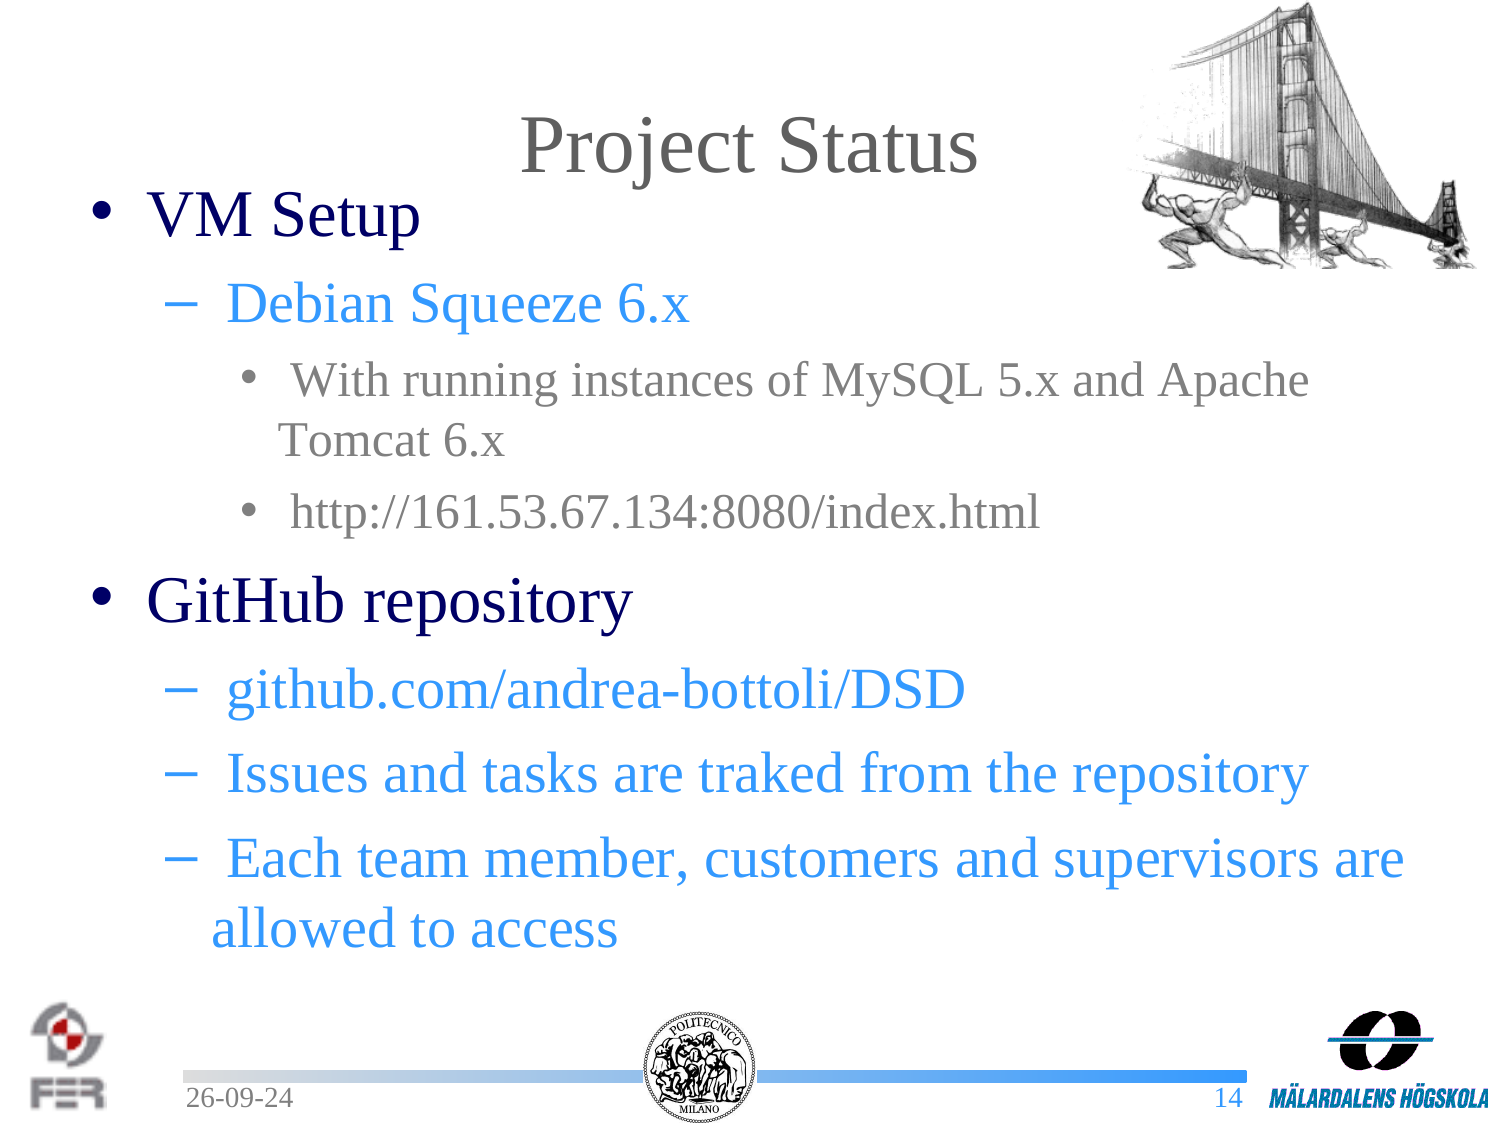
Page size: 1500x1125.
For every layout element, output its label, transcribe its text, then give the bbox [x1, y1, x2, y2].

picture [1454, 1091, 1459, 1108]
picture [1269, 1011, 1488, 1108]
picture [1122, 0, 1477, 269]
picture [1368, 1093, 1374, 1104]
title Project Status [75, 45, 1122, 162]
text_box <numero> [1186, 1070, 1258, 1114]
picture [29, 987, 107, 1125]
picture [643, 1064, 757, 1123]
list VM Setup Debian Squeeze 6.x With running instances of MySQL 5.x and Apache Tomcat 6.x http://161.53.67.134:8080/index.html GitHub repository github.com/andrea-bottoli/DSD Issues and tasks are traked from the repository Each team member, customers and supervisors are allowed to access [75, 162, 1426, 1064]
text_box 13-11-06 [171, 1070, 396, 1114]
picture [1435, 1096, 1441, 1104]
